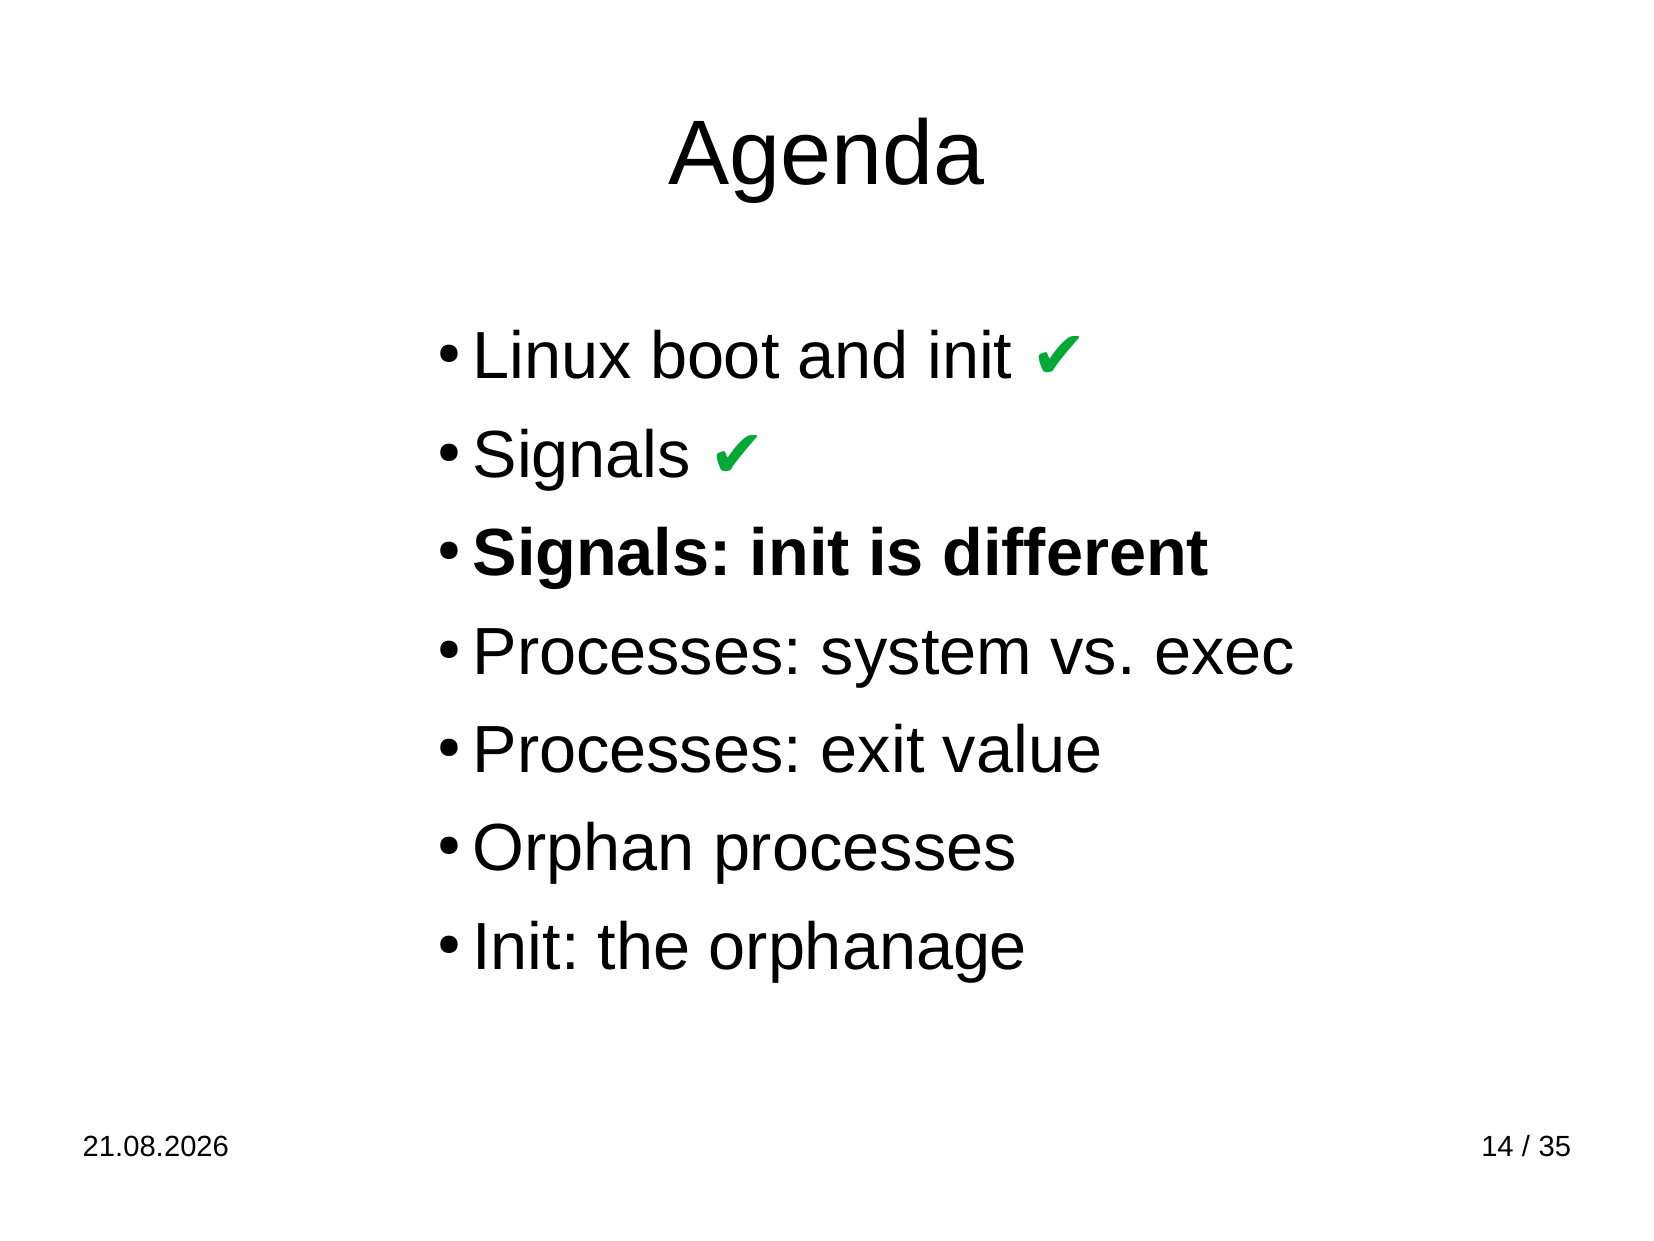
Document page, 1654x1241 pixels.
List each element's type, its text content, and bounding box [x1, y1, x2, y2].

subtitle Linux boot and init ✔ Signals ✔ Signals: init is different Processes: system vs. exec Processes: exit value Orphan processes Init: the orphanage [437, 266, 1359, 1134]
title Agenda [82, 49, 1571, 257]
